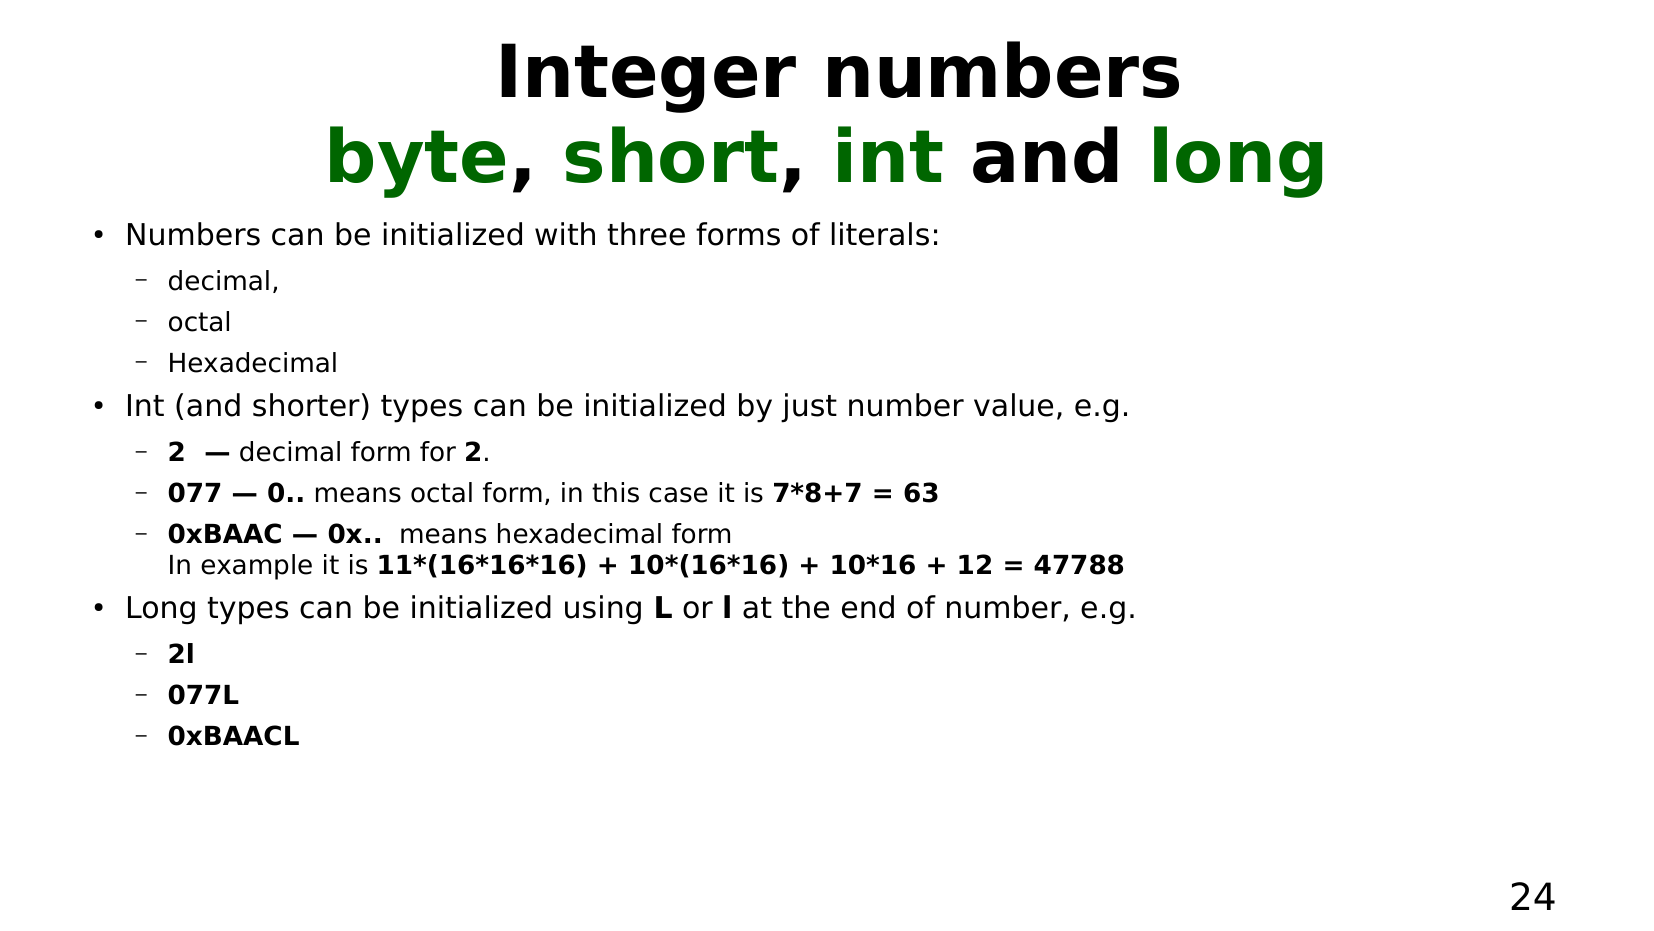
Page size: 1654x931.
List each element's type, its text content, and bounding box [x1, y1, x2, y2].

title Integer numbers byte, short, int and long [82, 29, 1571, 200]
list Numbers can be initialized with three forms of literals: decimal, octal Hexadecimal Int (and shorter) types can be initialized by just number value, e.g. 2 — decimal form for 2. 077 — 0.. means octal form, in this case it is 7*8+7 = 63 0xBAAC — 0x.. means hexadecimal form In example it is 11*(16*16*16) + 10*(16*16) + 10*16 + 12 = 47788 Long types can be initialized using L or l at the end of number, e.g. 2l 077L 0xBAACL [82, 217, 1538, 758]
